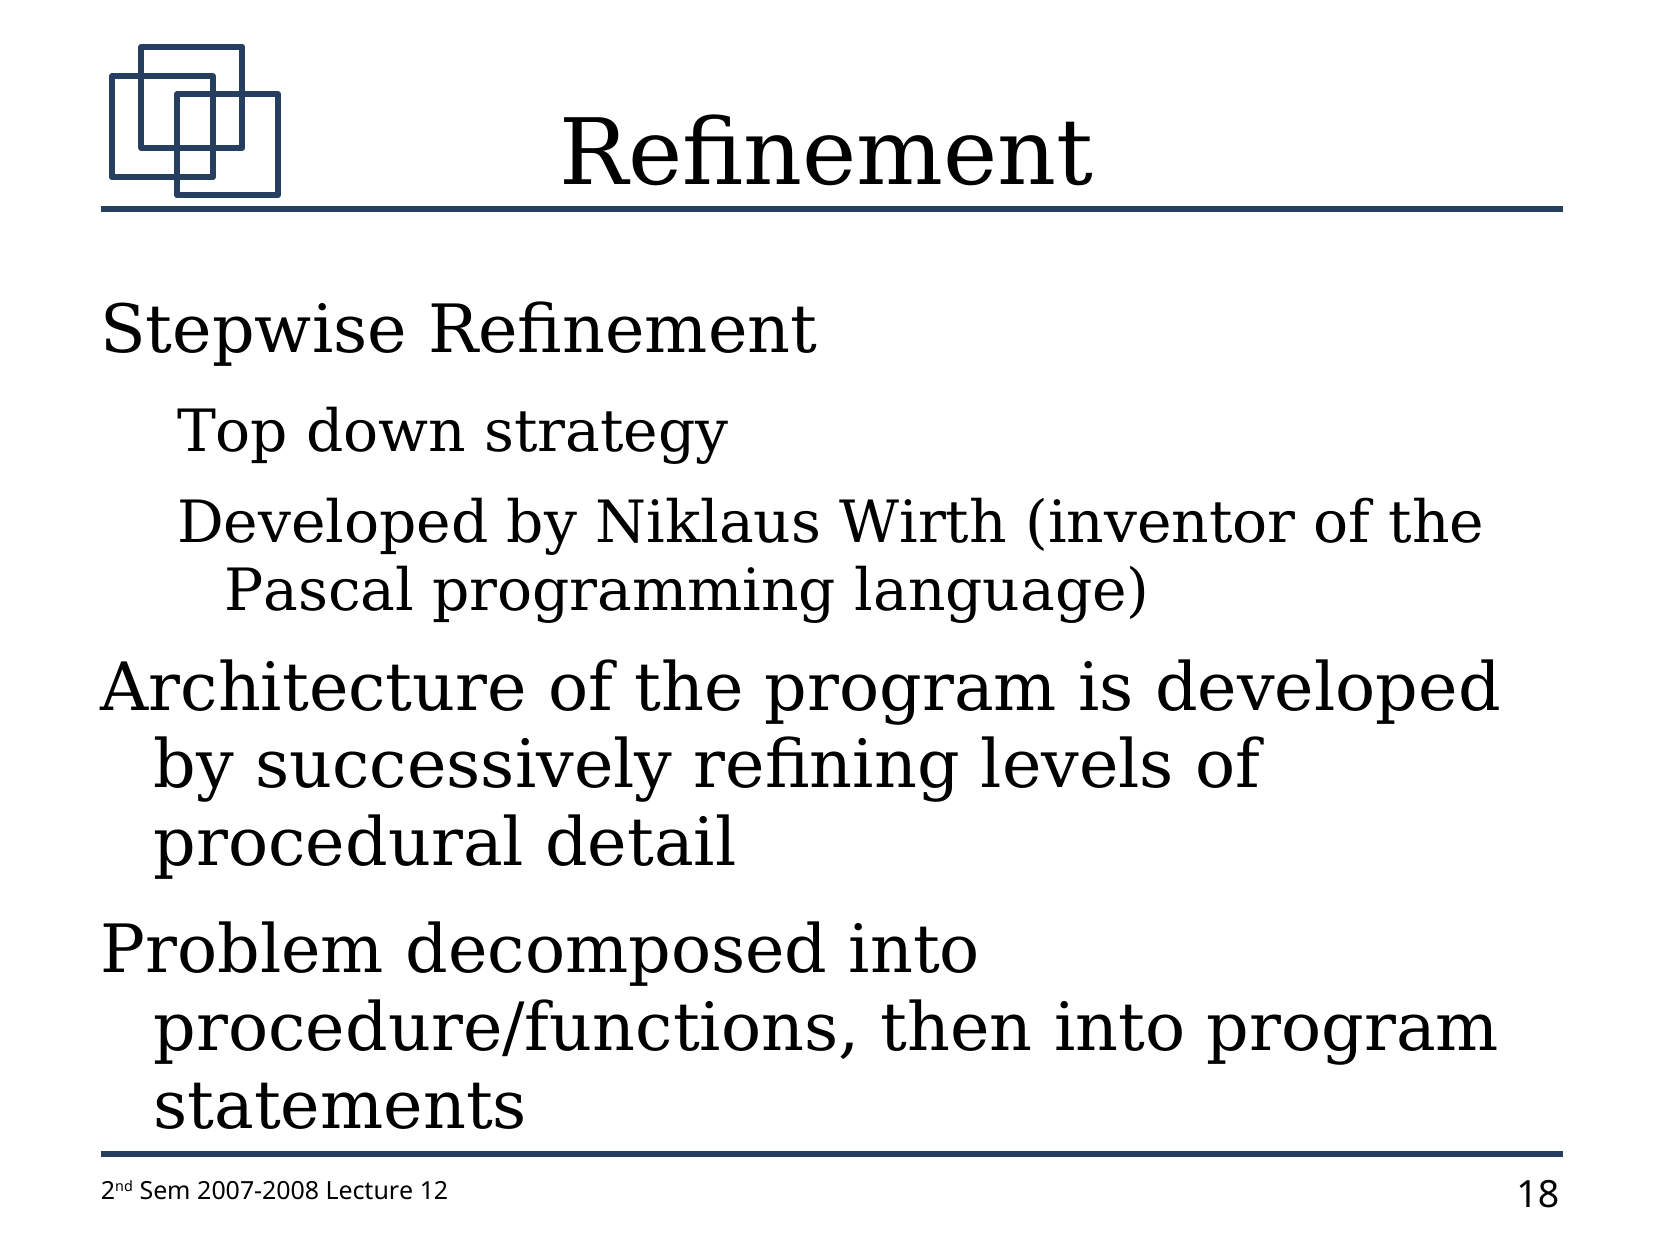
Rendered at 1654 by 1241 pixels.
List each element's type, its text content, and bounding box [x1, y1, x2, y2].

title Refinement [82, 49, 1571, 257]
list Stepwise Refinement Top down strategy Developed by Niklaus Wirth (inventor of the Pascal programming language) Architecture of the program is developed by successively refining levels of procedural detail Problem decomposed into procedure/functions, then into program statements [82, 290, 1571, 1145]
